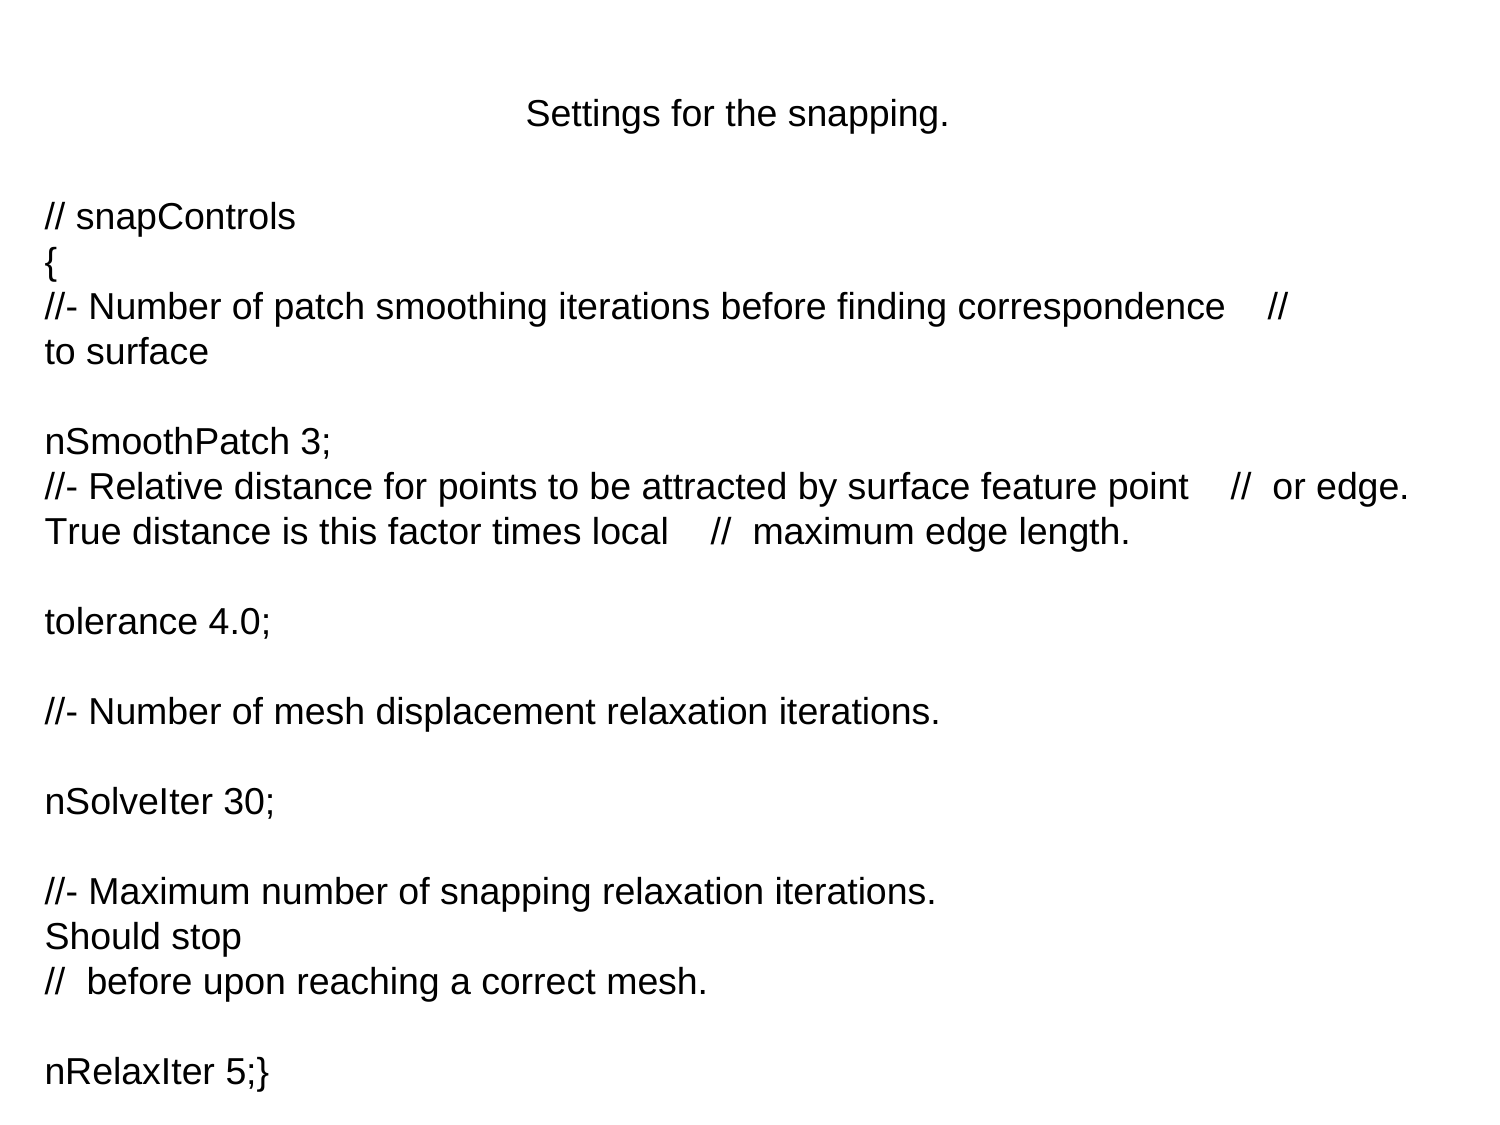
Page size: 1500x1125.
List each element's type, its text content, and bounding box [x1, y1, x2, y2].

text_box // snapControls { //- Number of patch smoothing iterations before finding correspondence // to surface nSmoothPatch 3; //- Relative distance for points to be attracted by surface feature point // or edge. True distance is this factor times local // maximum edge length. tolerance 4.0; //- Number of mesh displacement relaxation iterations. nSolveIter 30; //- Maximum number of snapping relaxation iterations. Should stop // before upon reaching a correct mesh. nRelaxIter 5;} [29, 184, 1437, 1100]
text_box Settings for the snapping. [510, 81, 966, 187]
